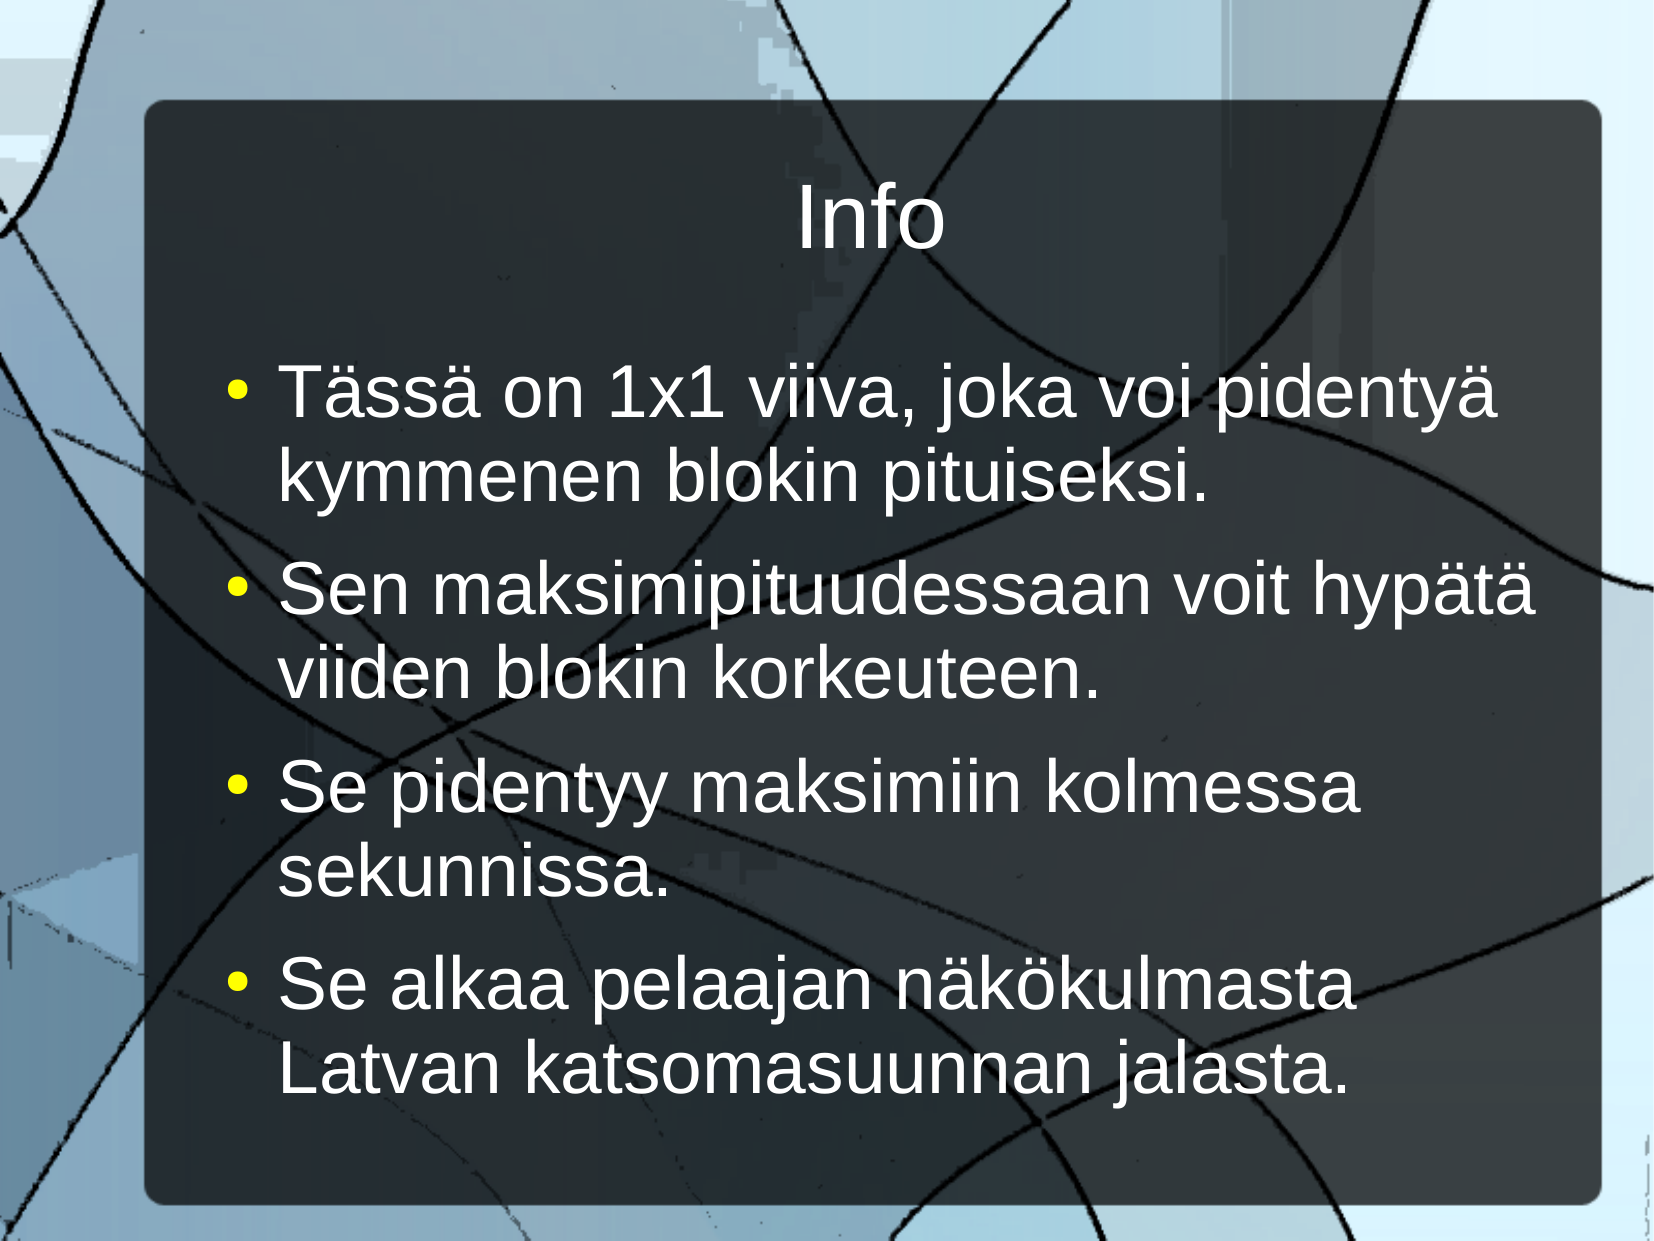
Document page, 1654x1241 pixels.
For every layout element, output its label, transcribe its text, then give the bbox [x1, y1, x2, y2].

picture [0, 0, 1654, 1241]
title Info [159, 108, 1583, 325]
list Tässä on 1x1 viiva, joka voi pidentyä kymmenen blokin pituiseksi. Sen maksimipituudessaan voit hypätä viiden blokin korkeuteen. Se pidentyy maksimiin kolmessa sekunnissa. Se alkaa pelaajan näkökulmasta Latvan katsomasuunnan jalasta. [206, 349, 1571, 1152]
